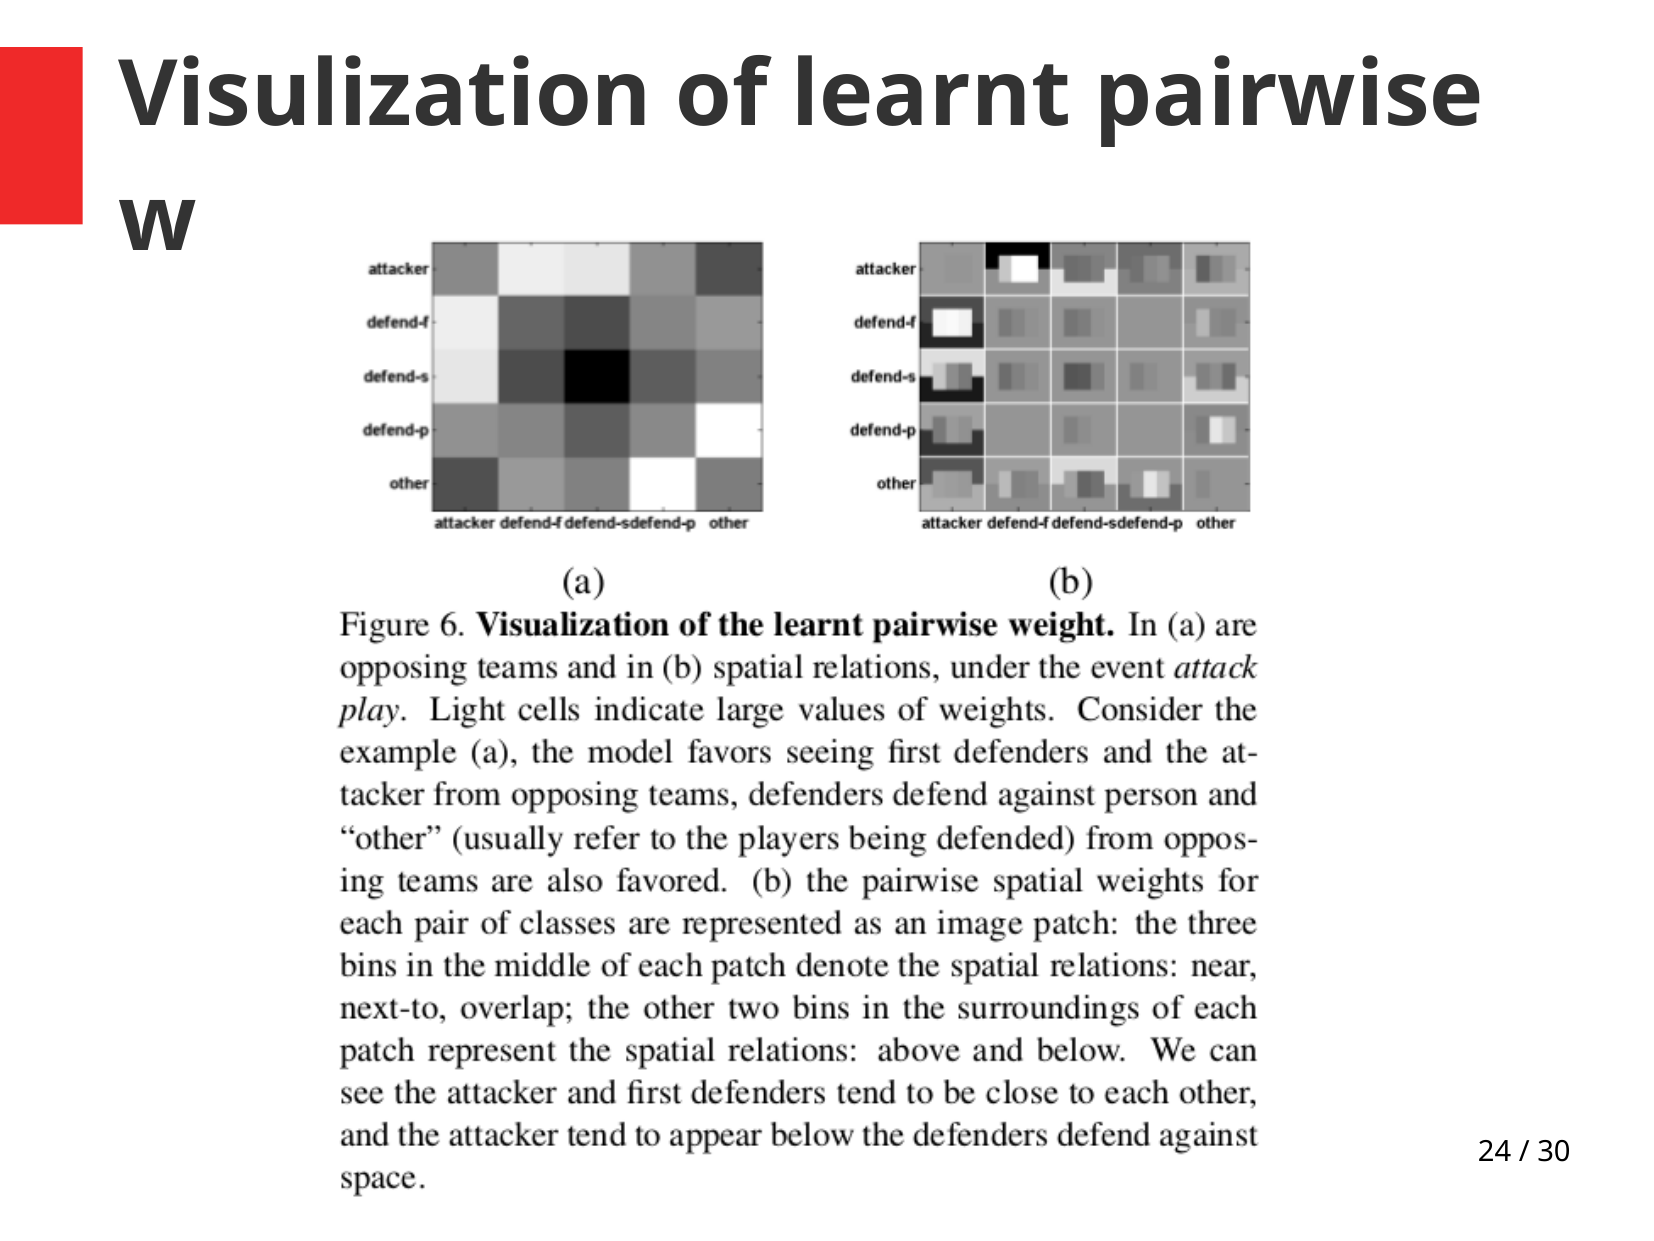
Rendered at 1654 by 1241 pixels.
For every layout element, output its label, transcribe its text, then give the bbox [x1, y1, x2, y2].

picture [330, 224, 1276, 1207]
title Visulization of learnt pairwise w [118, 49, 1571, 257]
